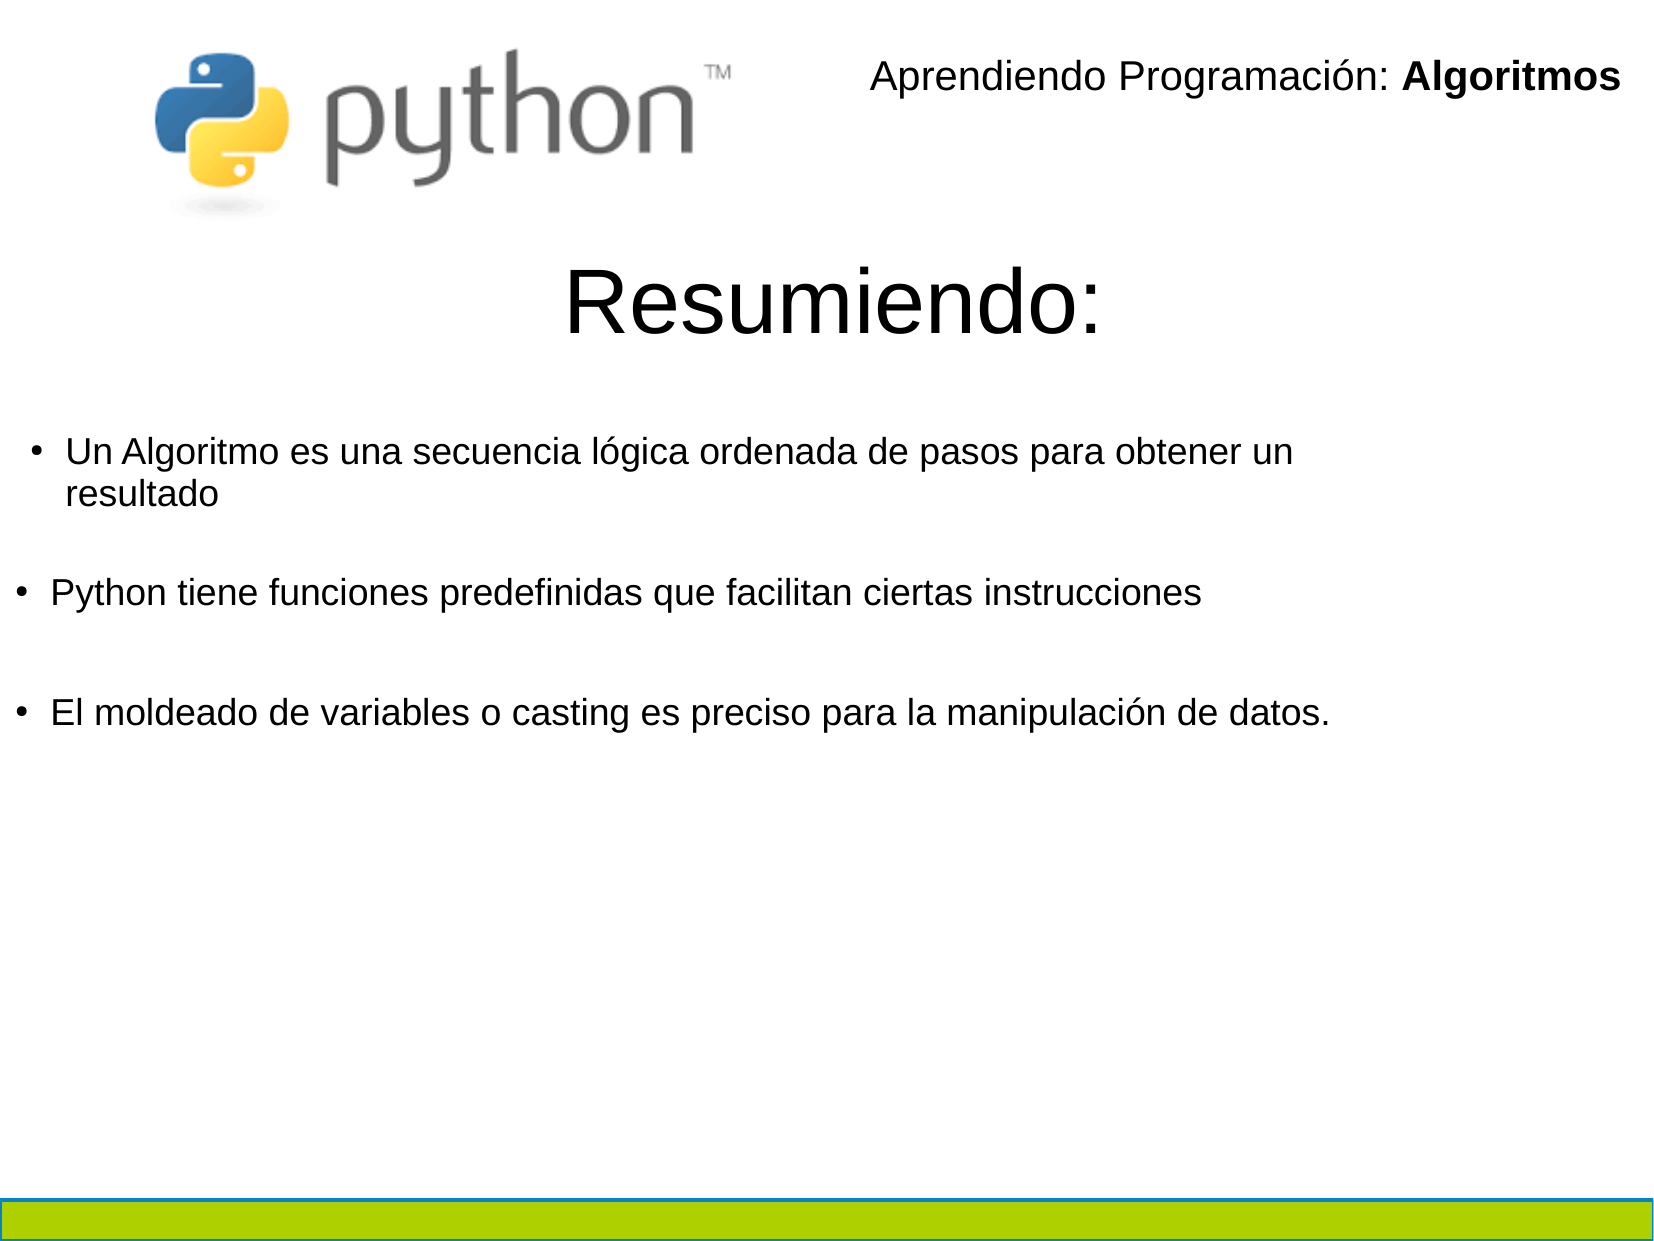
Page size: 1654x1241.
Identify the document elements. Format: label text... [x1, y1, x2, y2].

title Un Algoritmo es una secuencia lógica ordenada de pasos para obtener un resultado [30, 420, 1426, 526]
title Python tiene funciones predefinidas que facilitan ciertas instrucciones [15, 540, 1411, 646]
text_box [0, 1200, 1654, 1241]
title El moldeado de variables o casting es preciso para la manipulación de datos. [15, 660, 1411, 766]
text_box Aprendiendo Programación: Algoritmos [855, 45, 1651, 121]
picture [60, 14, 787, 259]
title Resumiendo: [90, 197, 1579, 406]
